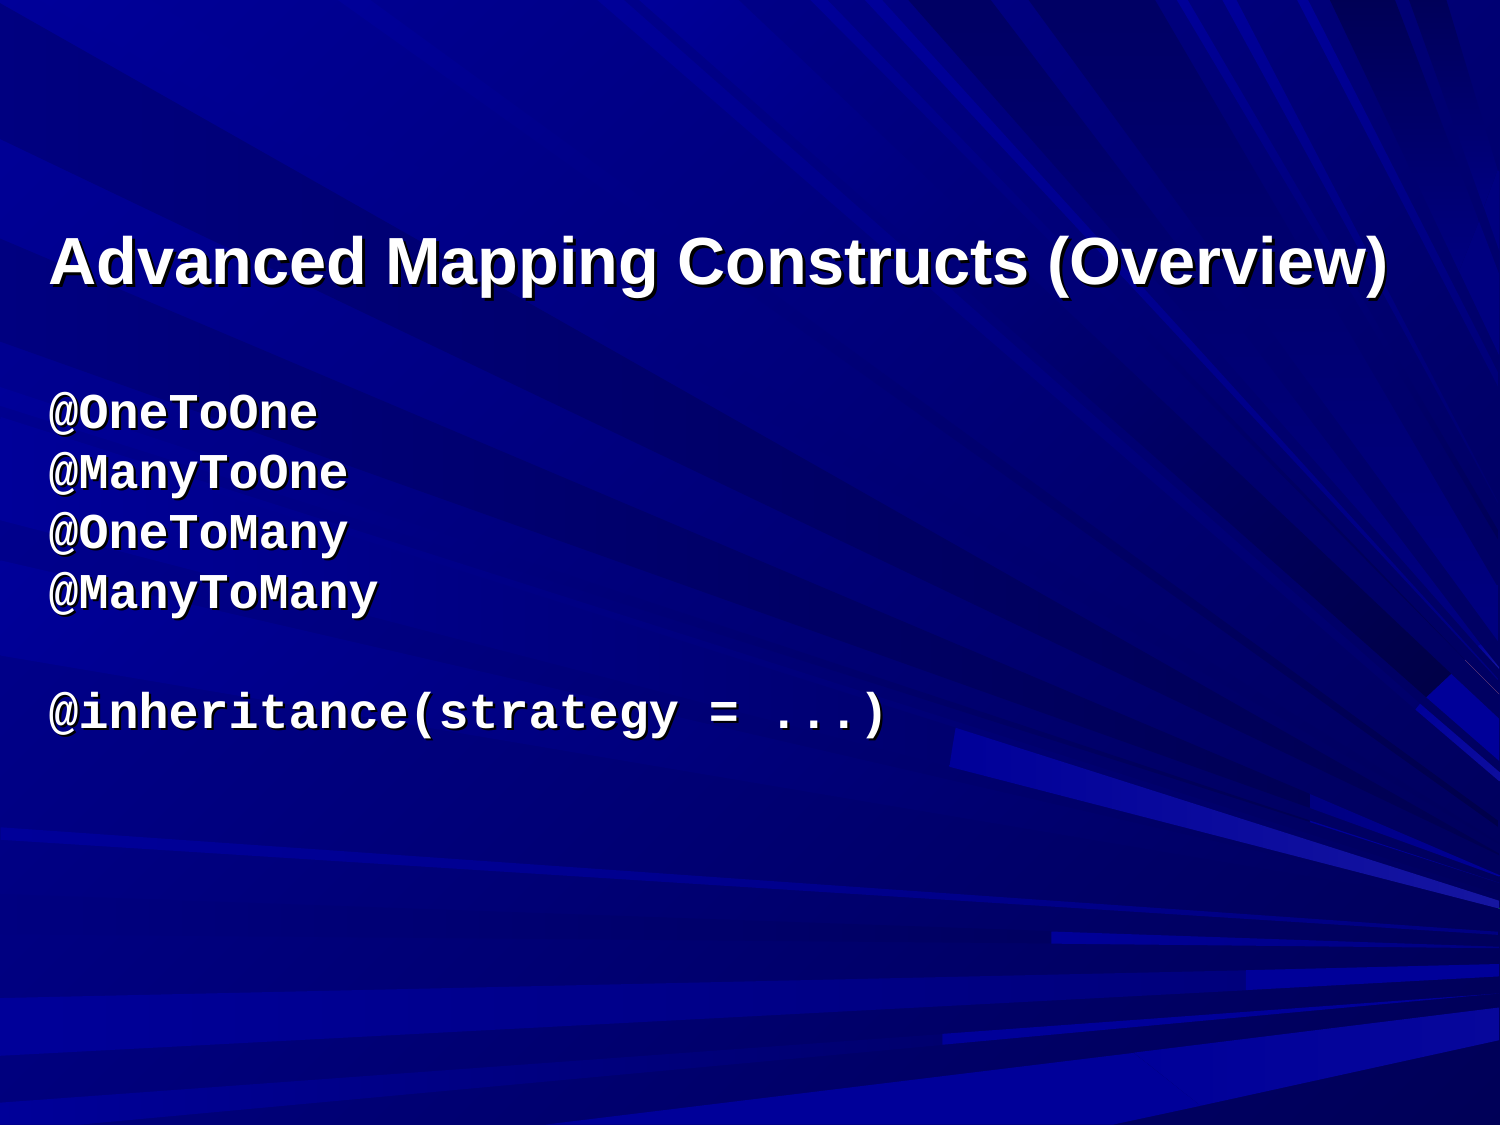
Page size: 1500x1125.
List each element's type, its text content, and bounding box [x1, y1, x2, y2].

title Advanced Mapping Constructs (Overview) @OneToOne @ManyToOne @OneToMany @ManyToMany @inheritance(strategy = ...) [33, 0, 1468, 1081]
